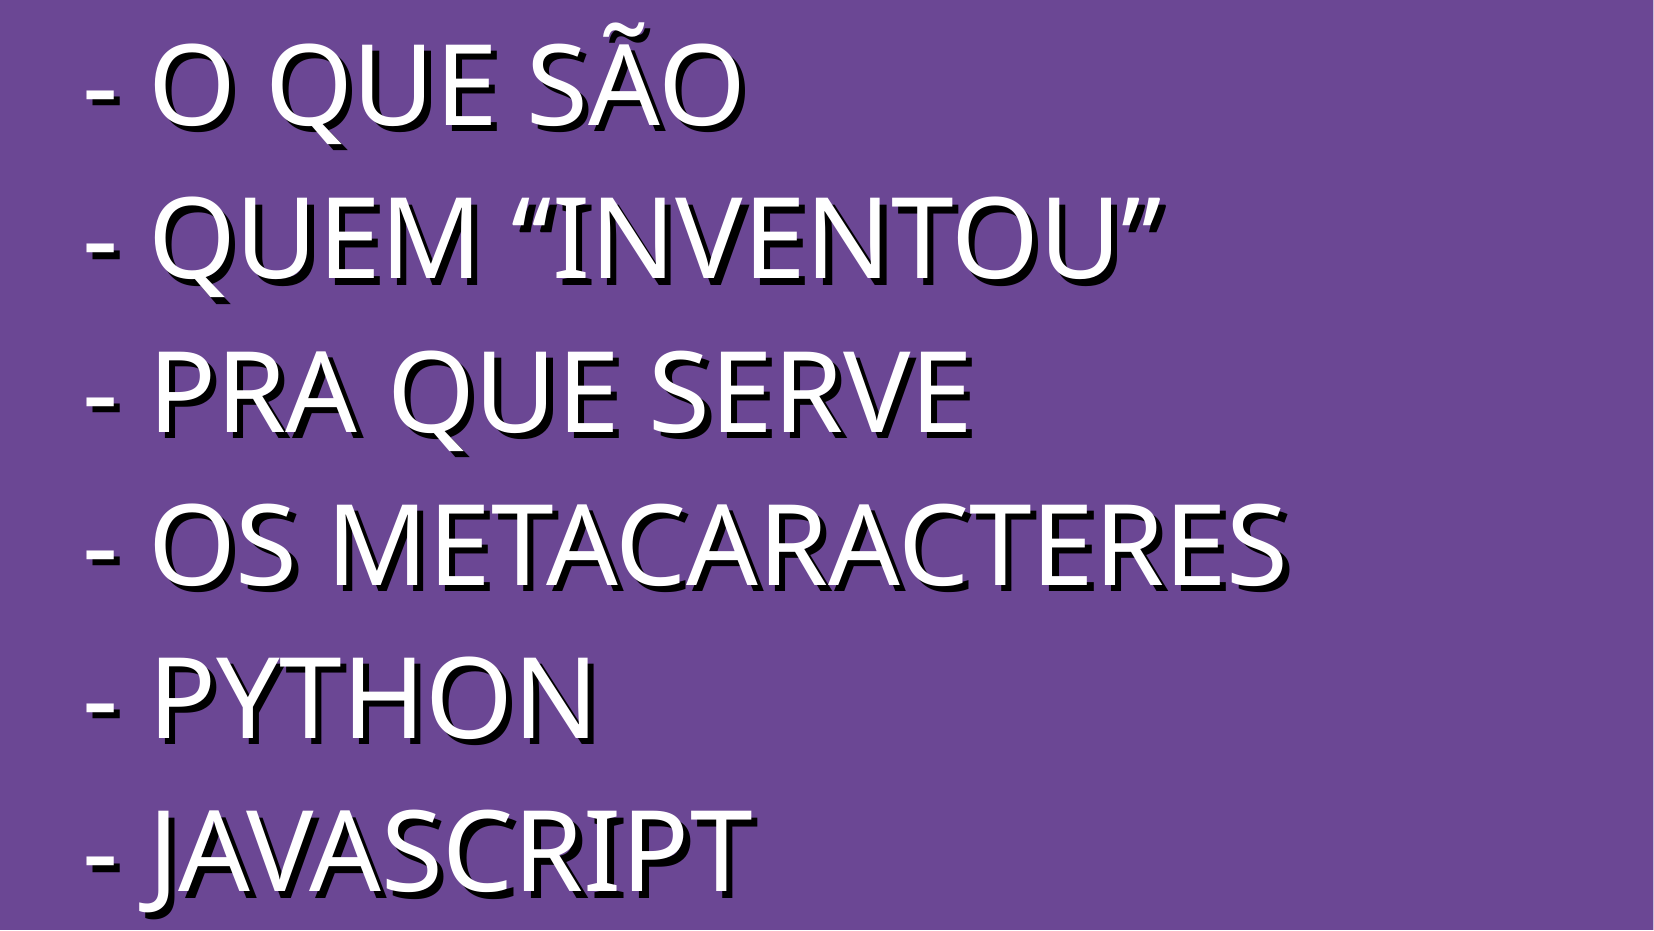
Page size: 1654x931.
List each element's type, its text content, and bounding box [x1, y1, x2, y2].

subtitle - O QUE SÃO - QUEM “INVENTOU” - PRA QUE SERVE - OS METACARACTERES - PYTHON - JAVASCRIPT [82, 86, 1571, 844]
